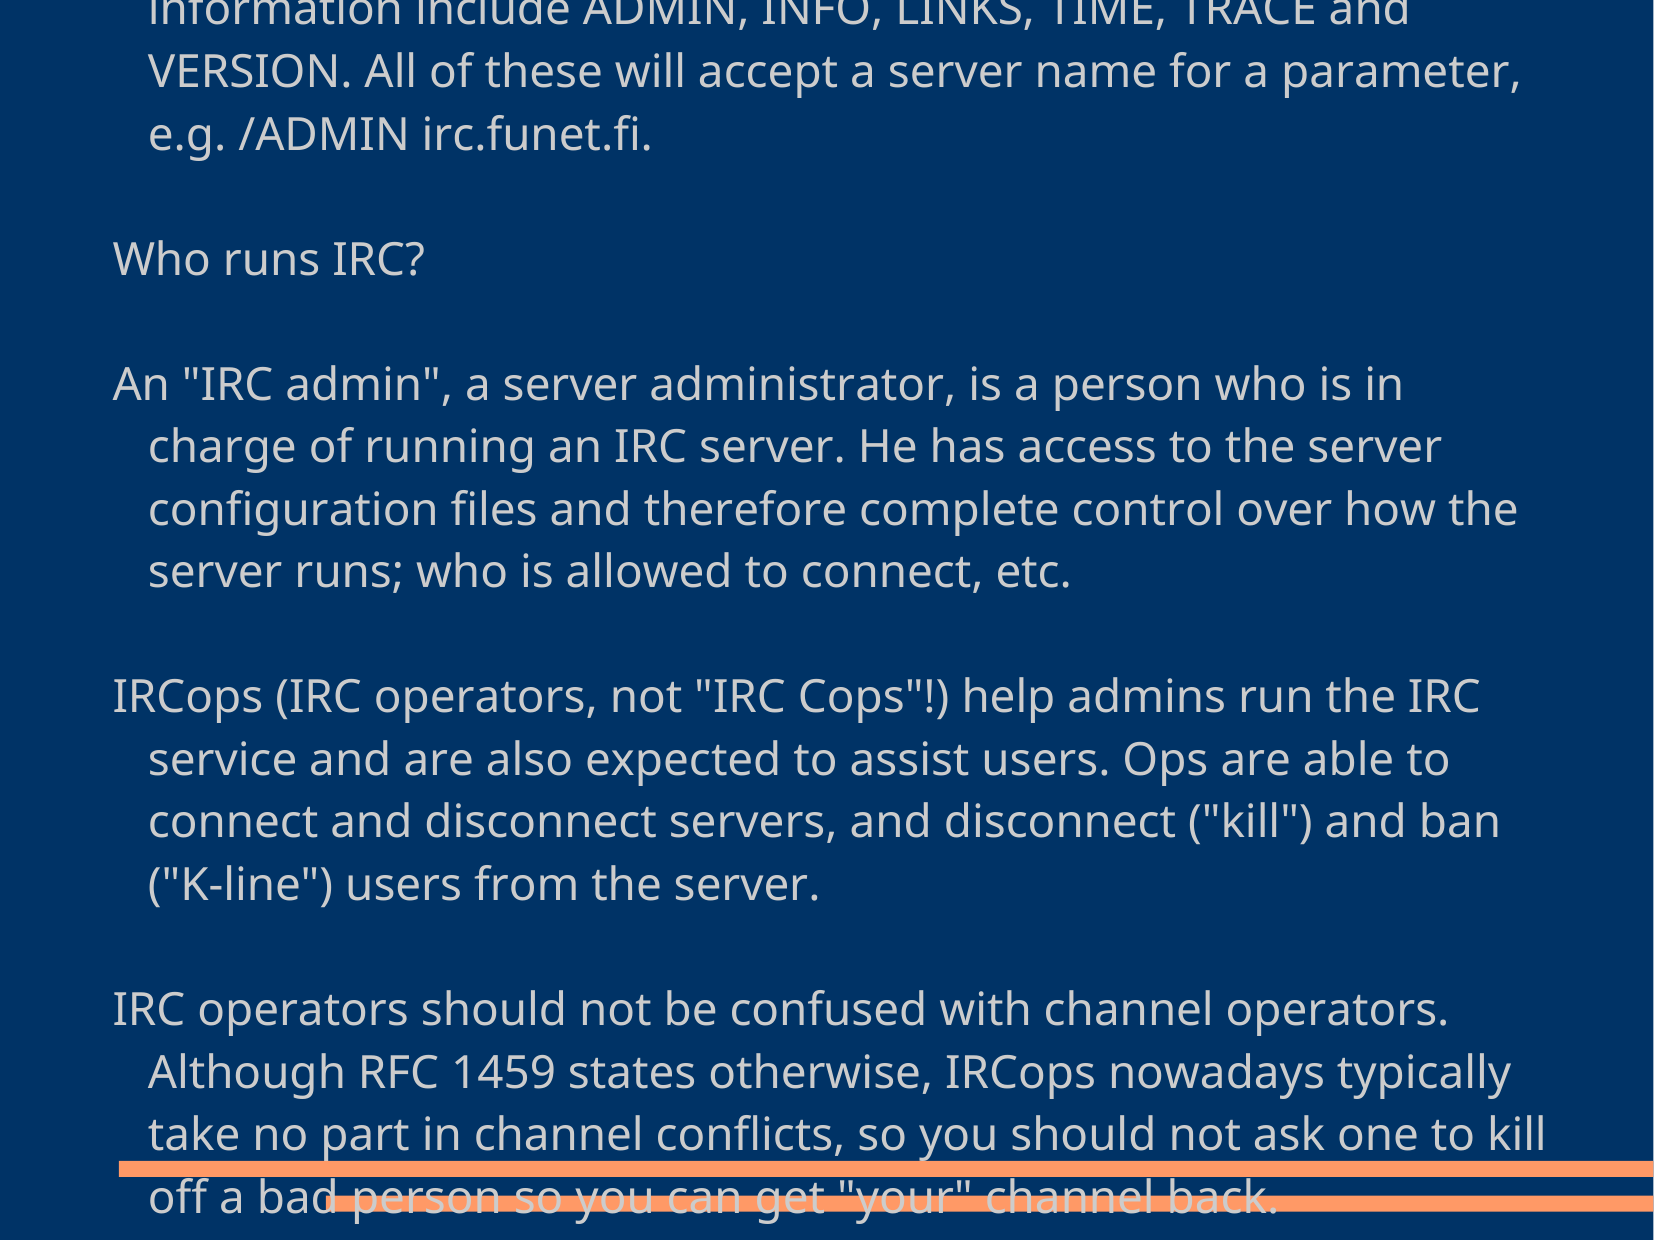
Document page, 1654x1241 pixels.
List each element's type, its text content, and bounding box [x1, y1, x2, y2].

subtitle Other commands that will provide you with server-related information include ADMIN, INFO, LINKS, TIME, TRACE and VERSION. All of these will accept a server name for a parameter, e.g. /ADMIN irc.funet.fi. Who runs IRC? An "IRC admin", a server administrator, is a person who is in charge of running an IRC server. He has access to the server configuration files and therefore complete control over how the server runs; who is allowed to connect, etc. IRCops (IRC operators, not "IRC Cops"!) help admins run the IRC service and are also expected to assist users. Ops are able to connect and disconnect servers, and disconnect ("kill") and ban ("K-line") users from the server. IRC operators should not be confused with channel operators. Although RFC 1459 states otherwise, IRCops nowadays typically take no part in channel conflicts, so you should not ask one to kill off a bad person so you can get "your" channel back. [112, 75, 1552, 1191]
